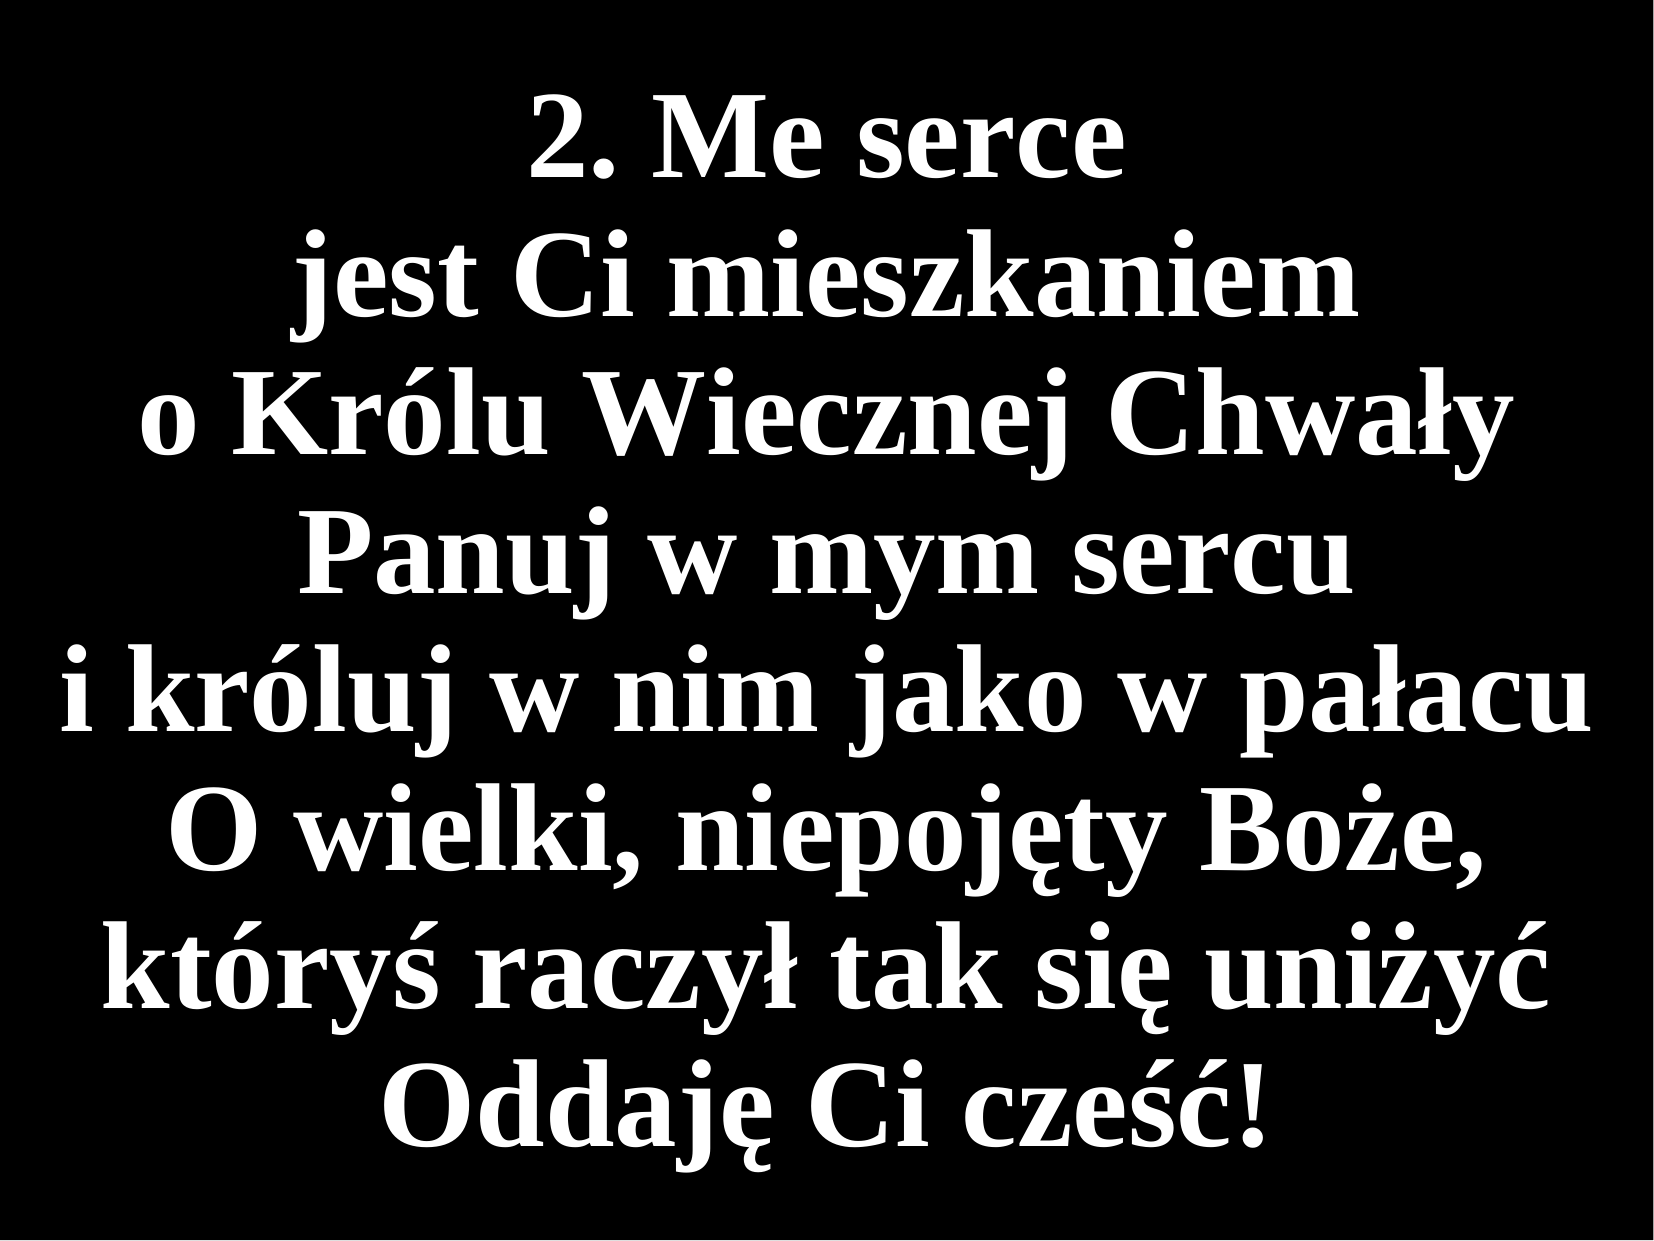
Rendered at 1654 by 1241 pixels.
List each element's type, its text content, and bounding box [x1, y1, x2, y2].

title 2. Me serce jest Ci mieszkaniem o Królu Wiecznej Chwały Panuj w mym sercu i króluj w nim jako w pałacu O wielki, niepojęty Boże, któryś raczył tak się uniżyć Oddaję Ci cześć! [0, 0, 1654, 1241]
